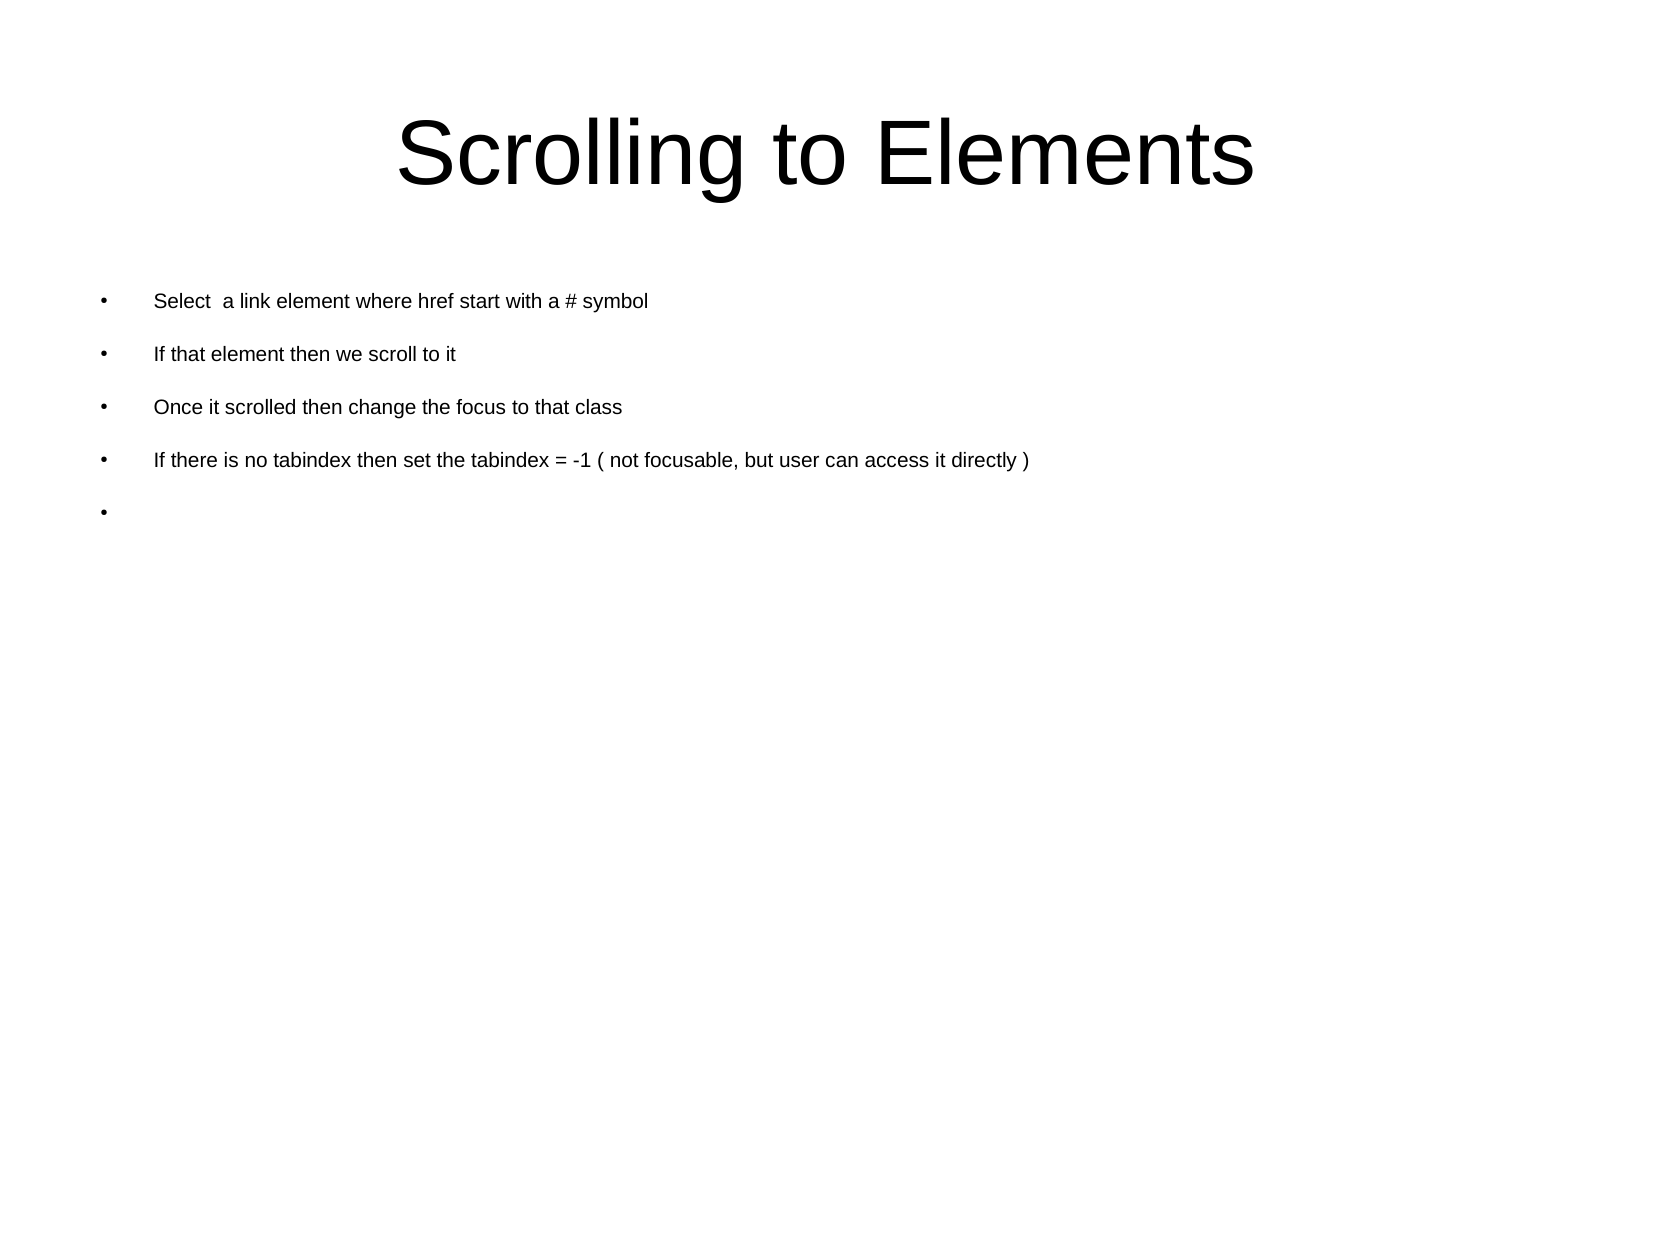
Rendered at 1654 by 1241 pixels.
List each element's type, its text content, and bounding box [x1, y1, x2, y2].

title Scrolling to Elements [82, 49, 1571, 257]
list Select a link element where href start with a # symbol If that element then we scroll to it Once it scrolled then change the focus to that class If there is no tabindex then set the tabindex = -1 ( not focusable, but user can access it directly ) [82, 290, 1571, 1010]
